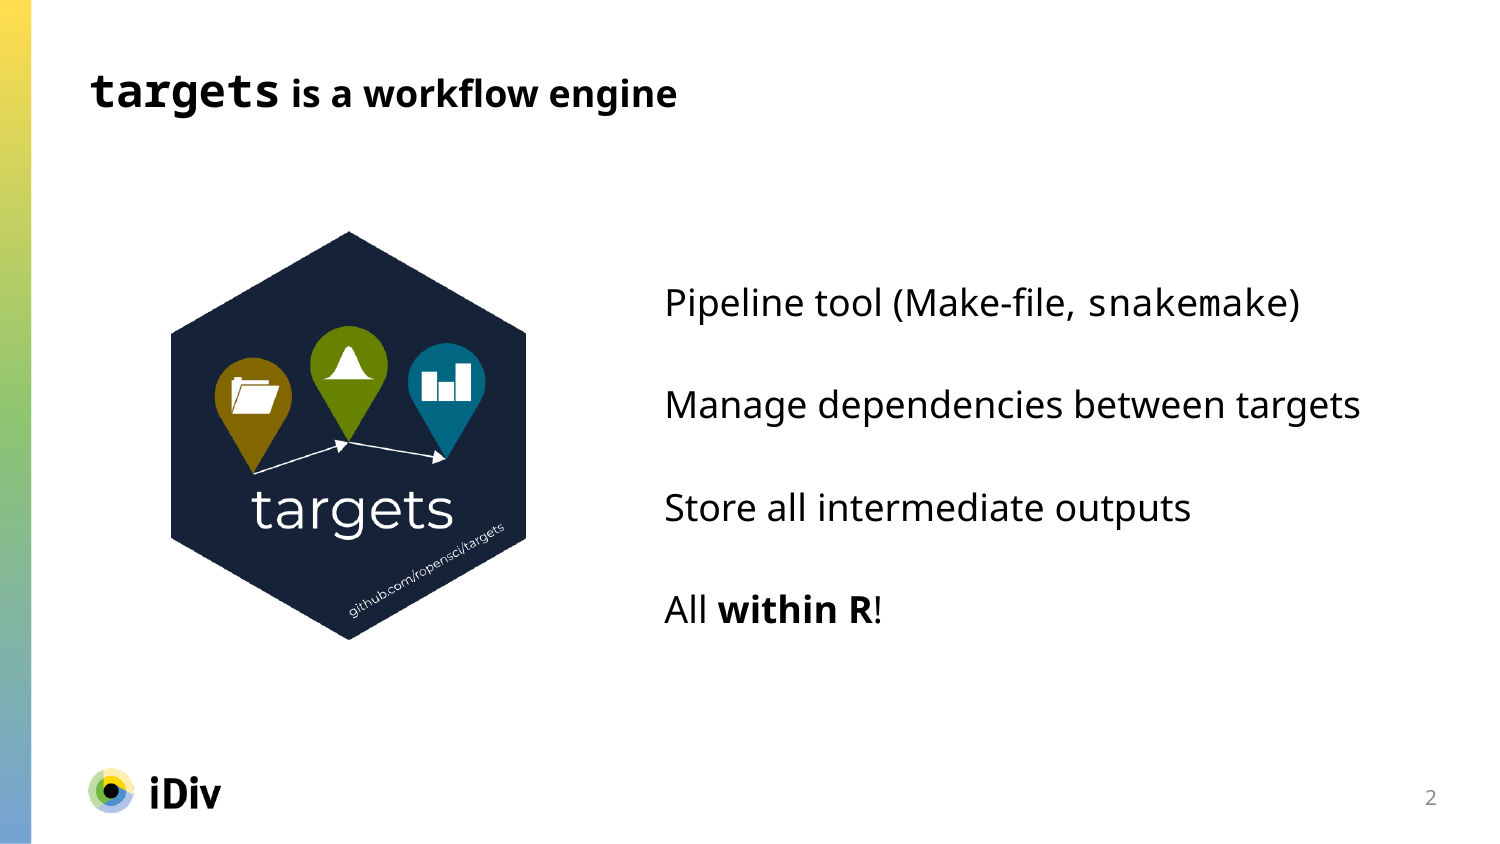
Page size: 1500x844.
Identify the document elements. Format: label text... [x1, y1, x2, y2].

picture [0, 0, 1500, 844]
text_box Pipeline tool (Make-file, snakemake) Manage dependencies between targets Store all intermediate outputs All within R! [649, 218, 1418, 650]
slide_number <number> [1240, 767, 1437, 813]
list targets is a workflow engine [88, 61, 1437, 157]
